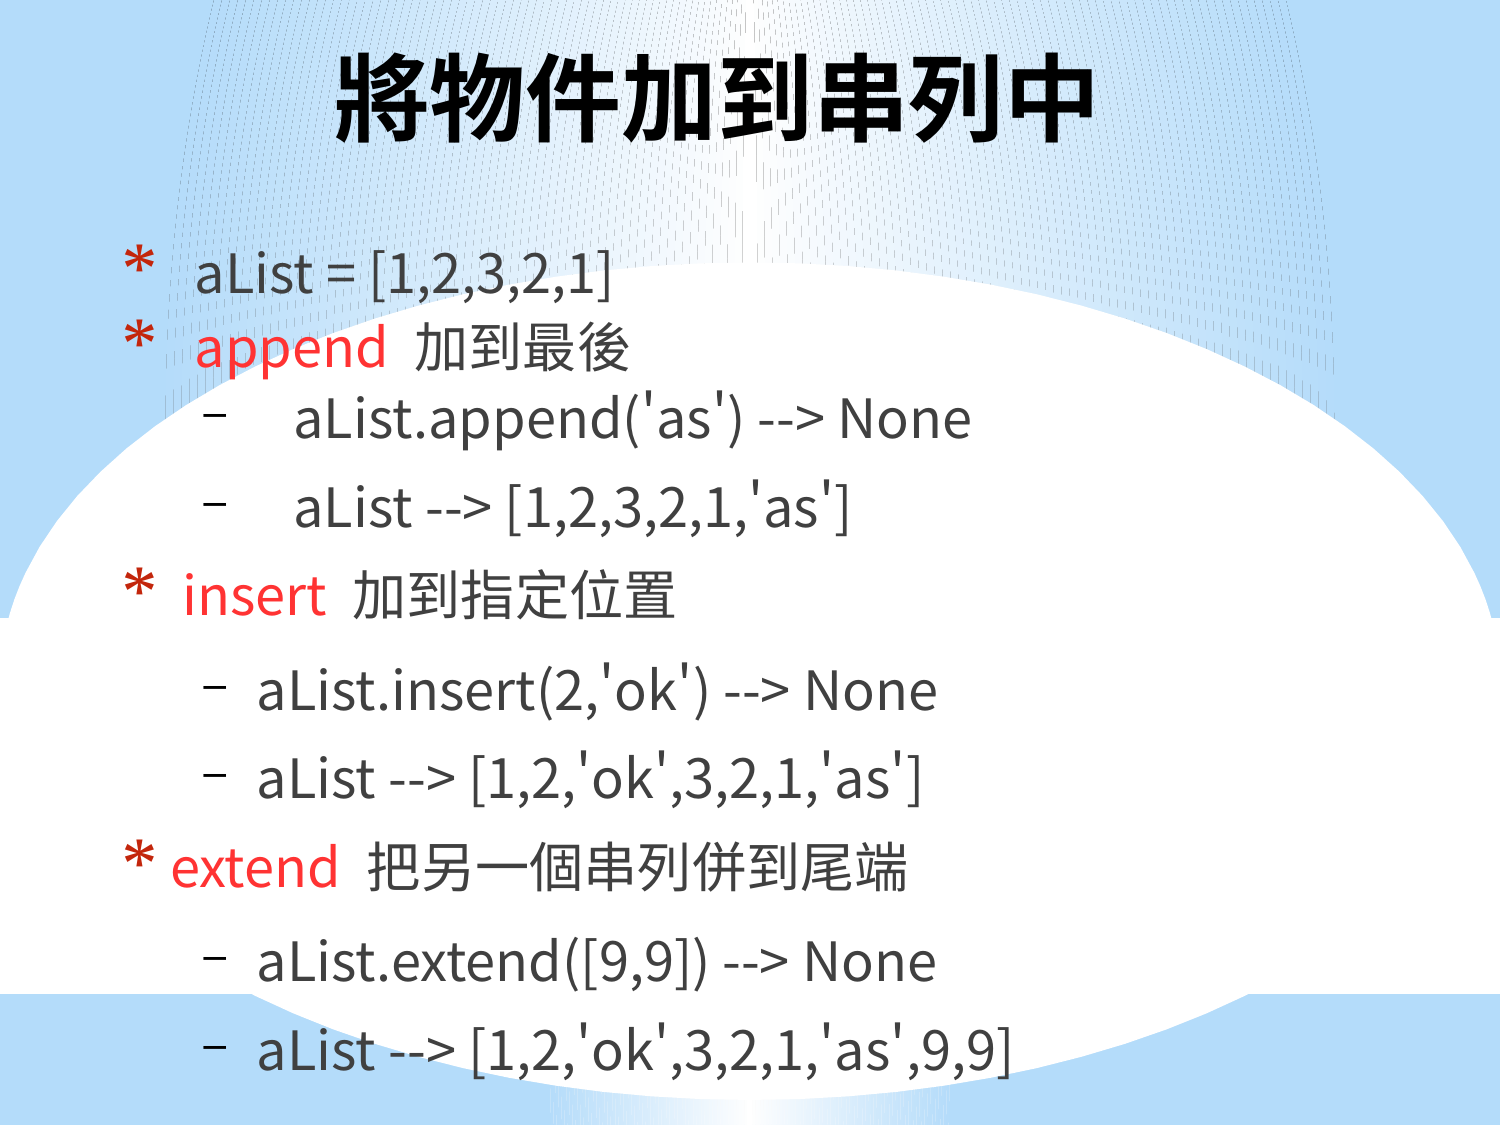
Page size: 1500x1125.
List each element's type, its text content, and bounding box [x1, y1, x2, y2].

list aList = [1,2,3,2,1] append 加到最後 aList.append('as') --> None aList --> [1,2,3,2,1,'as'] insert 加到指定位置 aList.insert(2,'ok') --> None aList --> [1,2,'ok',3,2,1,'as'] extend 把另一個串列併到尾端 aList.extend([9,9]) --> None aList --> [1,2,'ok',3,2,1,'as',9,9] [100, 231, 1400, 1047]
title 將物件加到串列中 [183, 30, 1252, 219]
